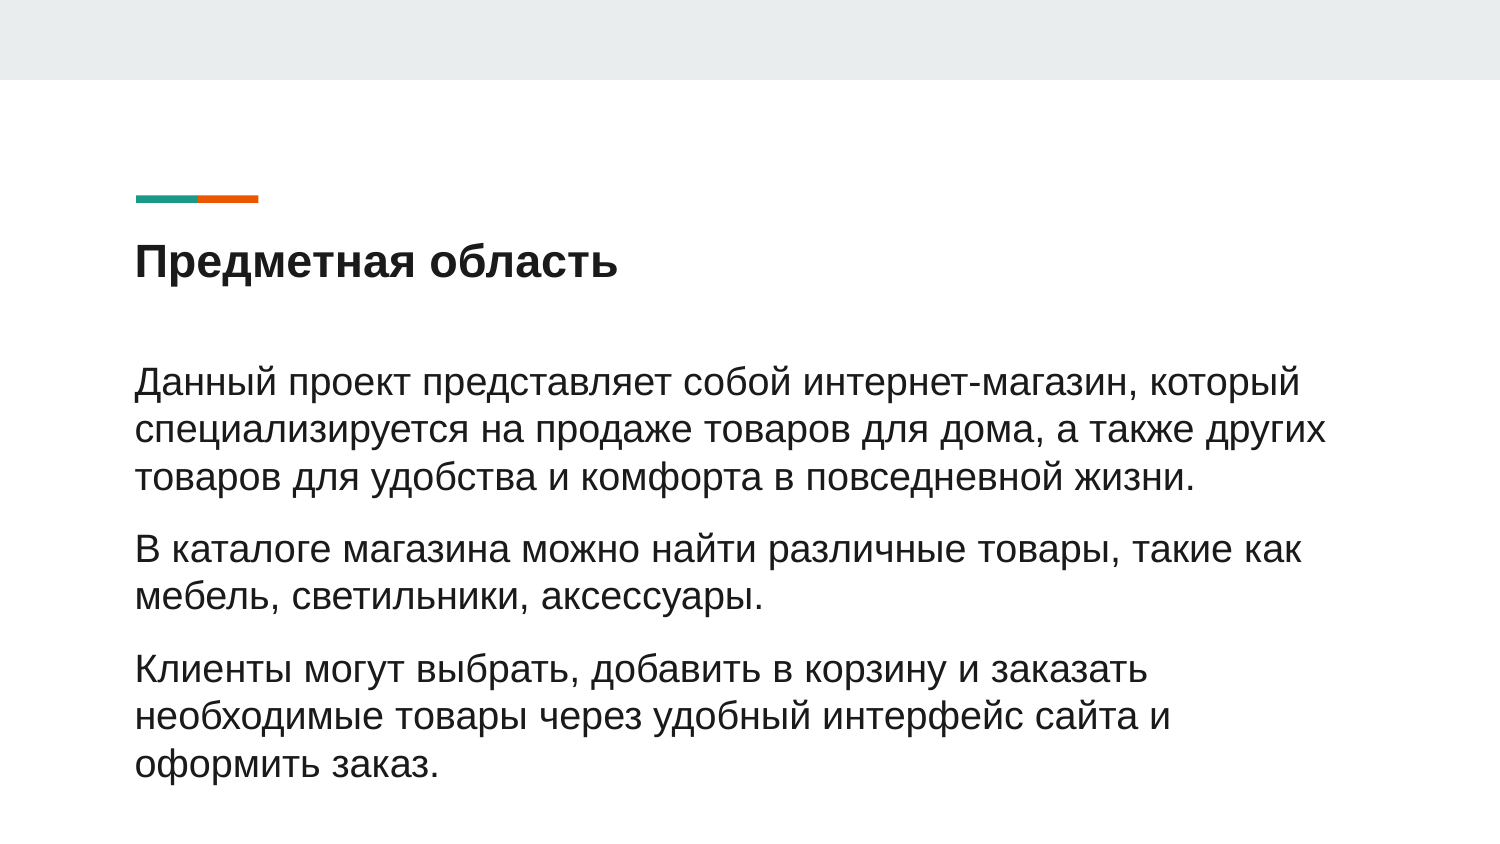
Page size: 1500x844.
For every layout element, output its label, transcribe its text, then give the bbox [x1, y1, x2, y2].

title Предметная область [119, 216, 1381, 305]
list Данный проект представляет собой интернет-магазин, который специализируется на продаже товаров для дома, а также других товаров для удобства и комфорта в повседневной жизни. В каталоге магазина можно найти различные товары, такие как мебель, светильники, аксессуары. Клиенты могут выбрать, добавить в корзину и заказать необходимые товары через удобный интерфейс сайта и оформить заказ. [119, 341, 1381, 804]
